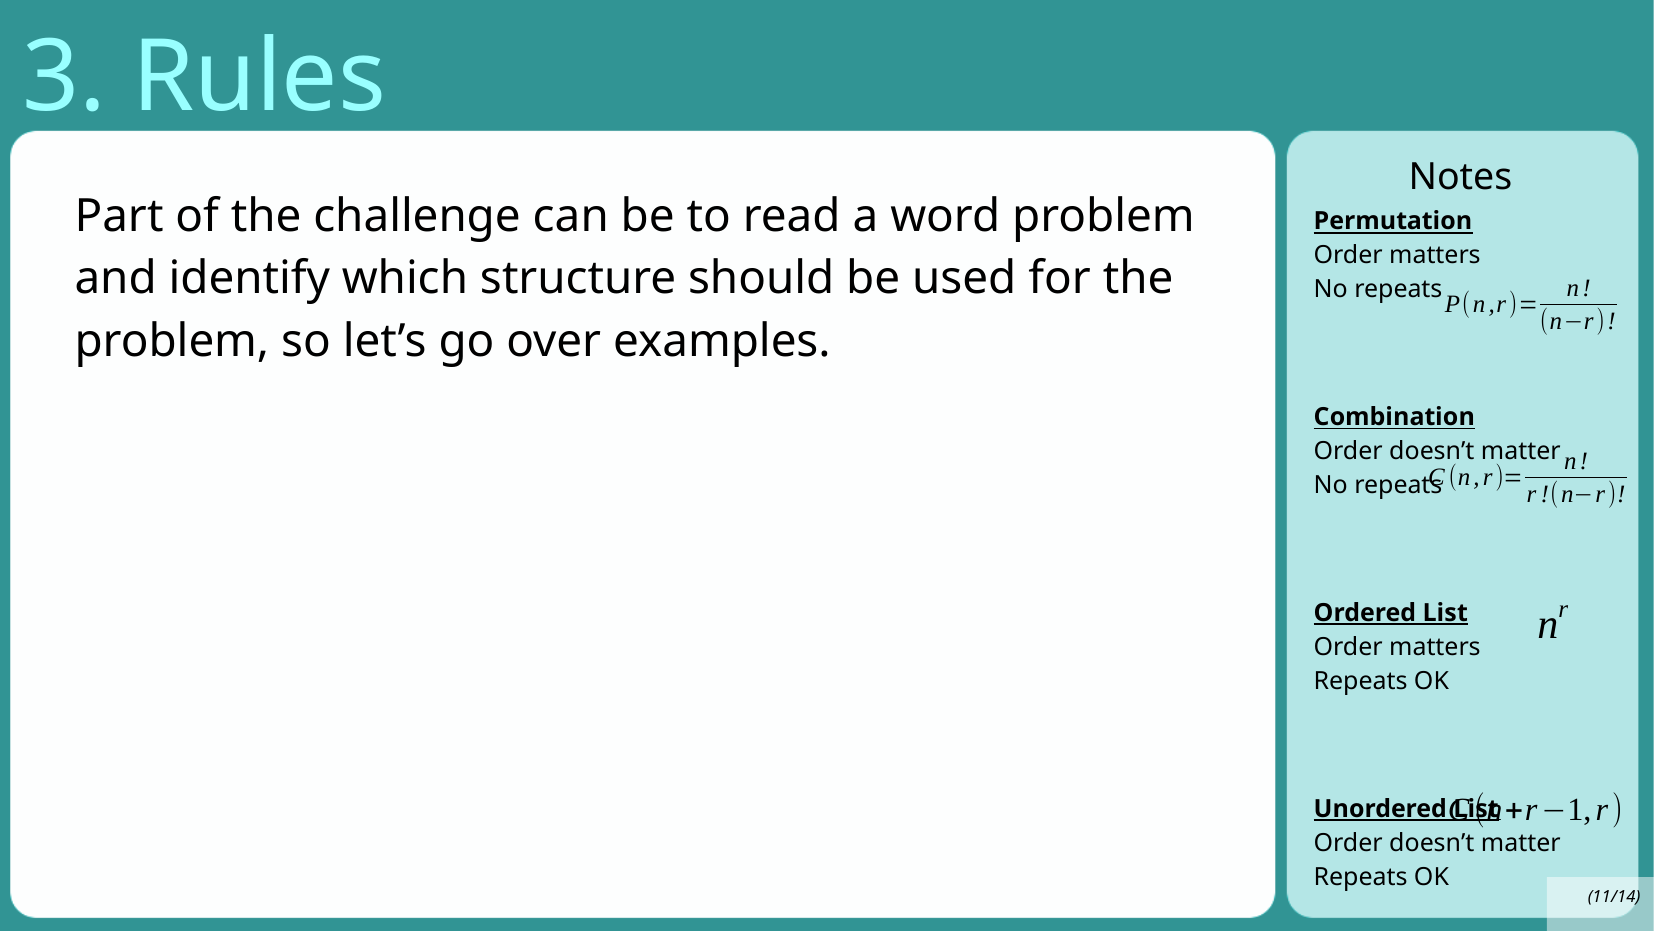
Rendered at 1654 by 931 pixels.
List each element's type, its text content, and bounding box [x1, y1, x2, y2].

picture [0, 0, 1654, 931]
chart [1630, 447, 1635, 509]
text_box Notes [1290, 141, 1631, 203]
text_box (<number>/14) [1546, 877, 1654, 931]
title 3. Rules [22, 13, 1511, 130]
text_box Part of the challenge can be to read a word problem and identify which structure should be used for the problem, so let’s go over examples. [74, 182, 1244, 595]
text_box Permutation Order matters No repeats Combination Order doesn’t matter No repeats Ordered List Order matters Repeats OK Unordered List Order doesn’t matter Repeats OK [1298, 203, 1630, 835]
